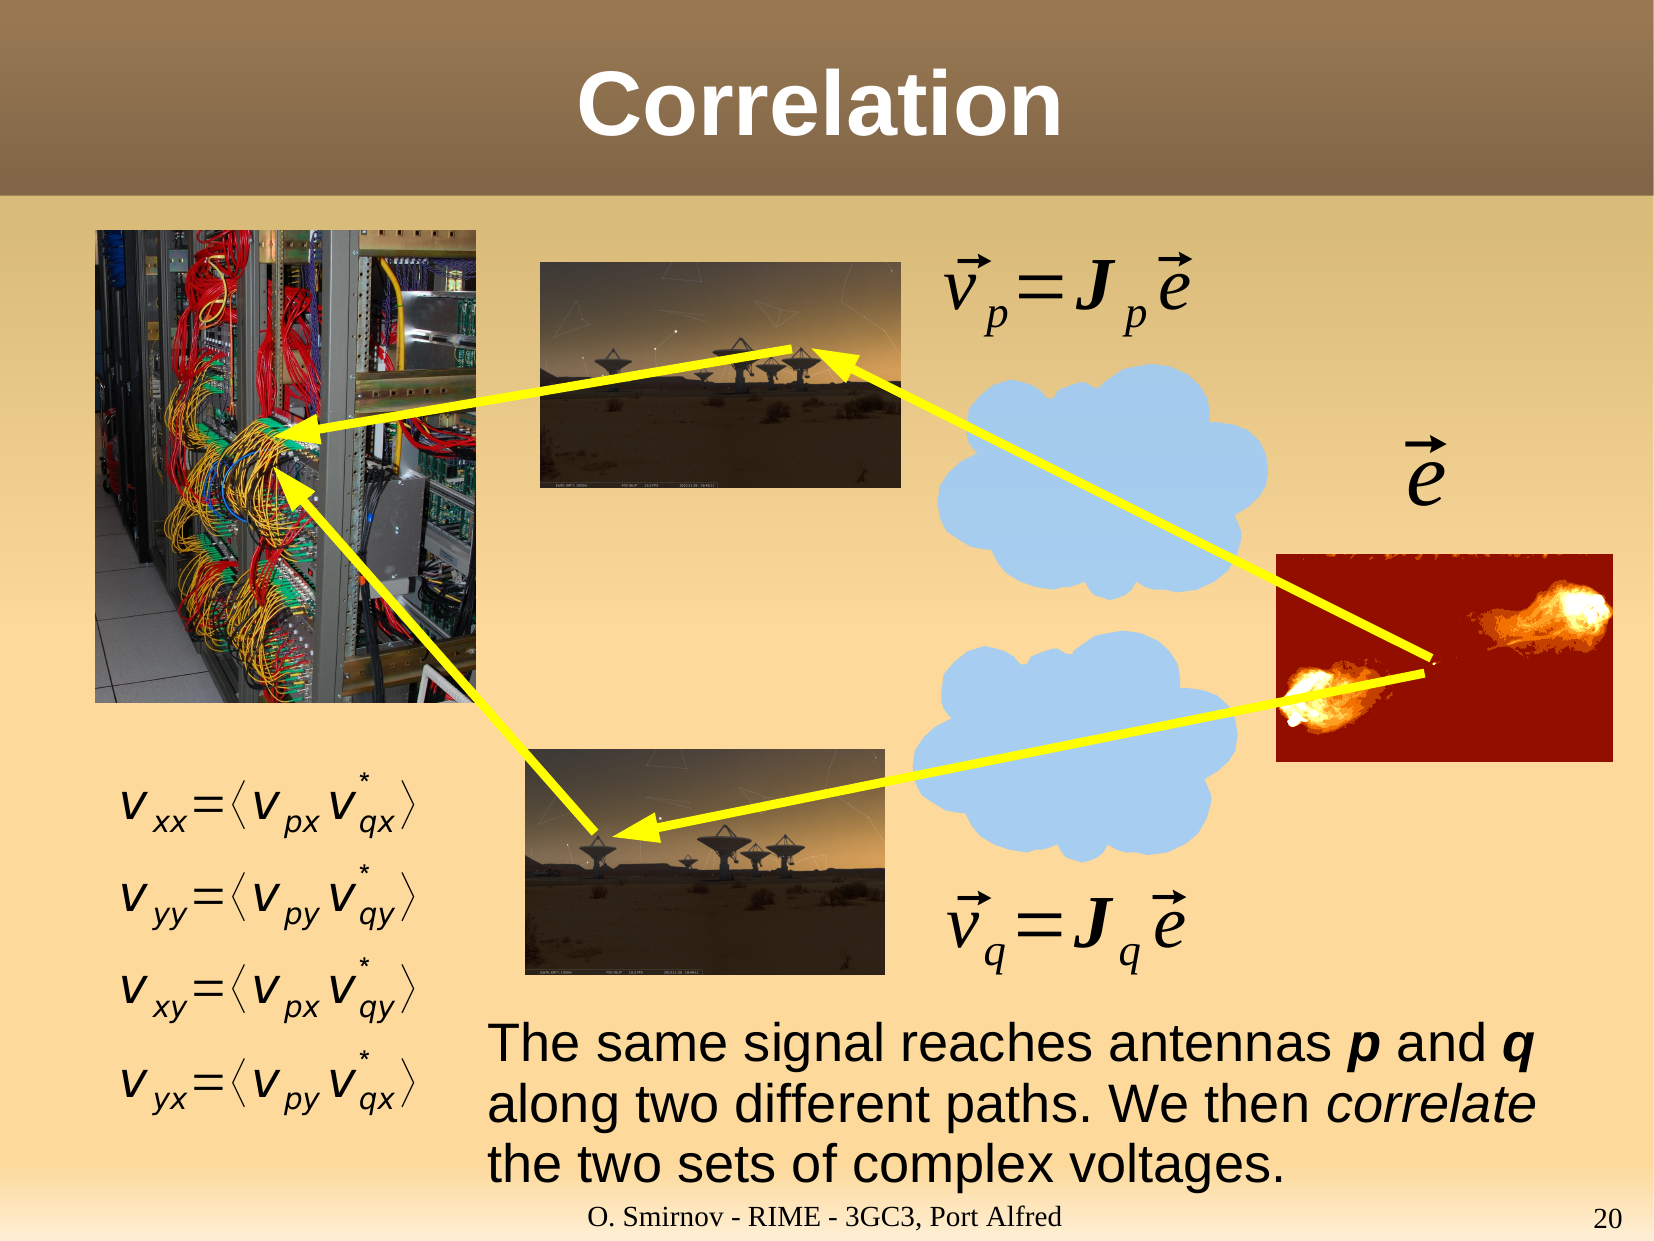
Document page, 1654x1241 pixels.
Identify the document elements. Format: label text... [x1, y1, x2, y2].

text_box [967, 363, 1269, 555]
list The same signal reaches antennas p and q along two different paths. We then correlate the two sets of complex voltages. [487, 1012, 1613, 1241]
text_box [914, 717, 1238, 863]
text_box [937, 432, 1232, 601]
picture [0, 0, 1654, 1241]
chart [1395, 424, 1455, 526]
chart [112, 750, 423, 1208]
chart [935, 243, 1201, 338]
title Correlation [76, 0, 1565, 208]
picture [1613, 1210, 1619, 1227]
chart [937, 881, 1195, 976]
text_box [912, 630, 1230, 771]
